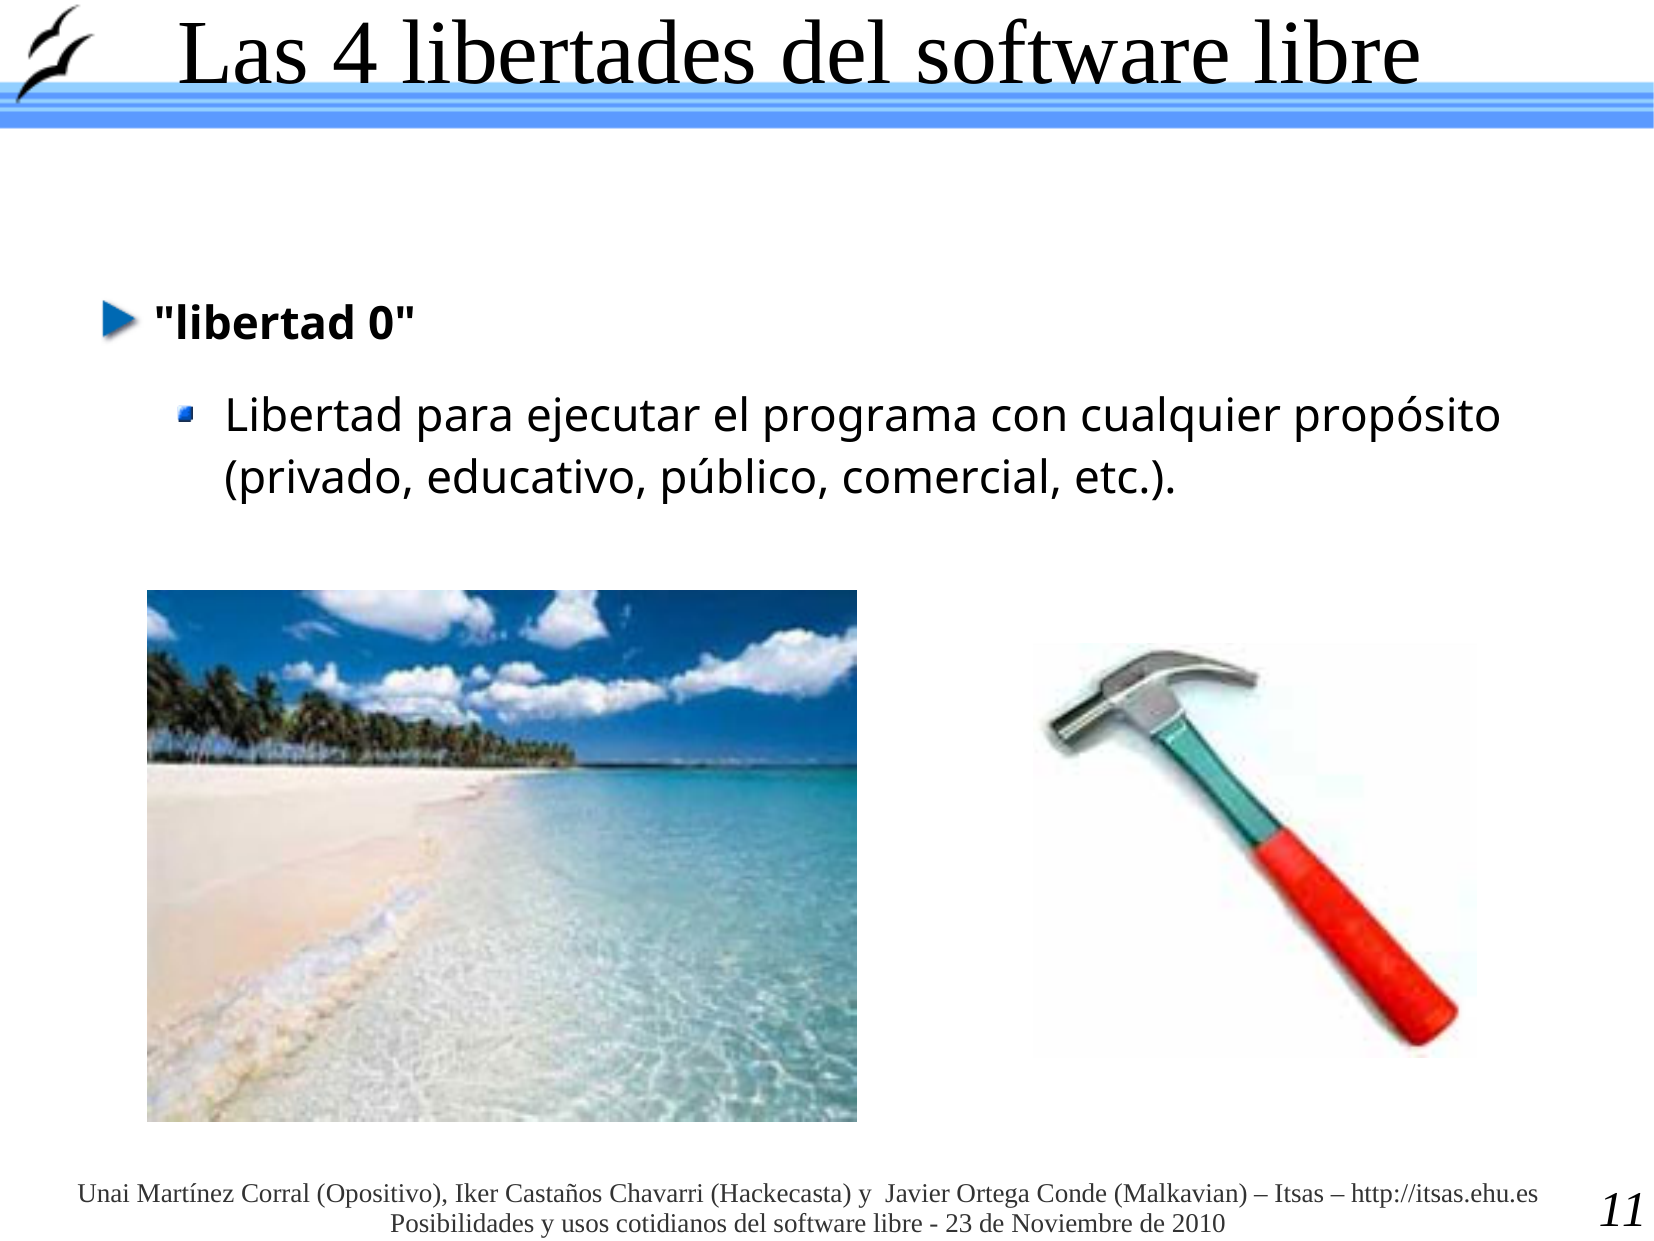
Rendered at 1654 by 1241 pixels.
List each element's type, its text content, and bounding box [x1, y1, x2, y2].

picture [147, 590, 857, 1123]
picture [0, 0, 1654, 133]
list "libertad 0" Libertad para ejecutar el programa con cualquier propósito (privado, educativo, público, comercial, etc.). [82, 290, 1571, 1094]
picture [1033, 643, 1477, 1058]
title Las 4 libertades del software libre [94, 0, 1507, 107]
